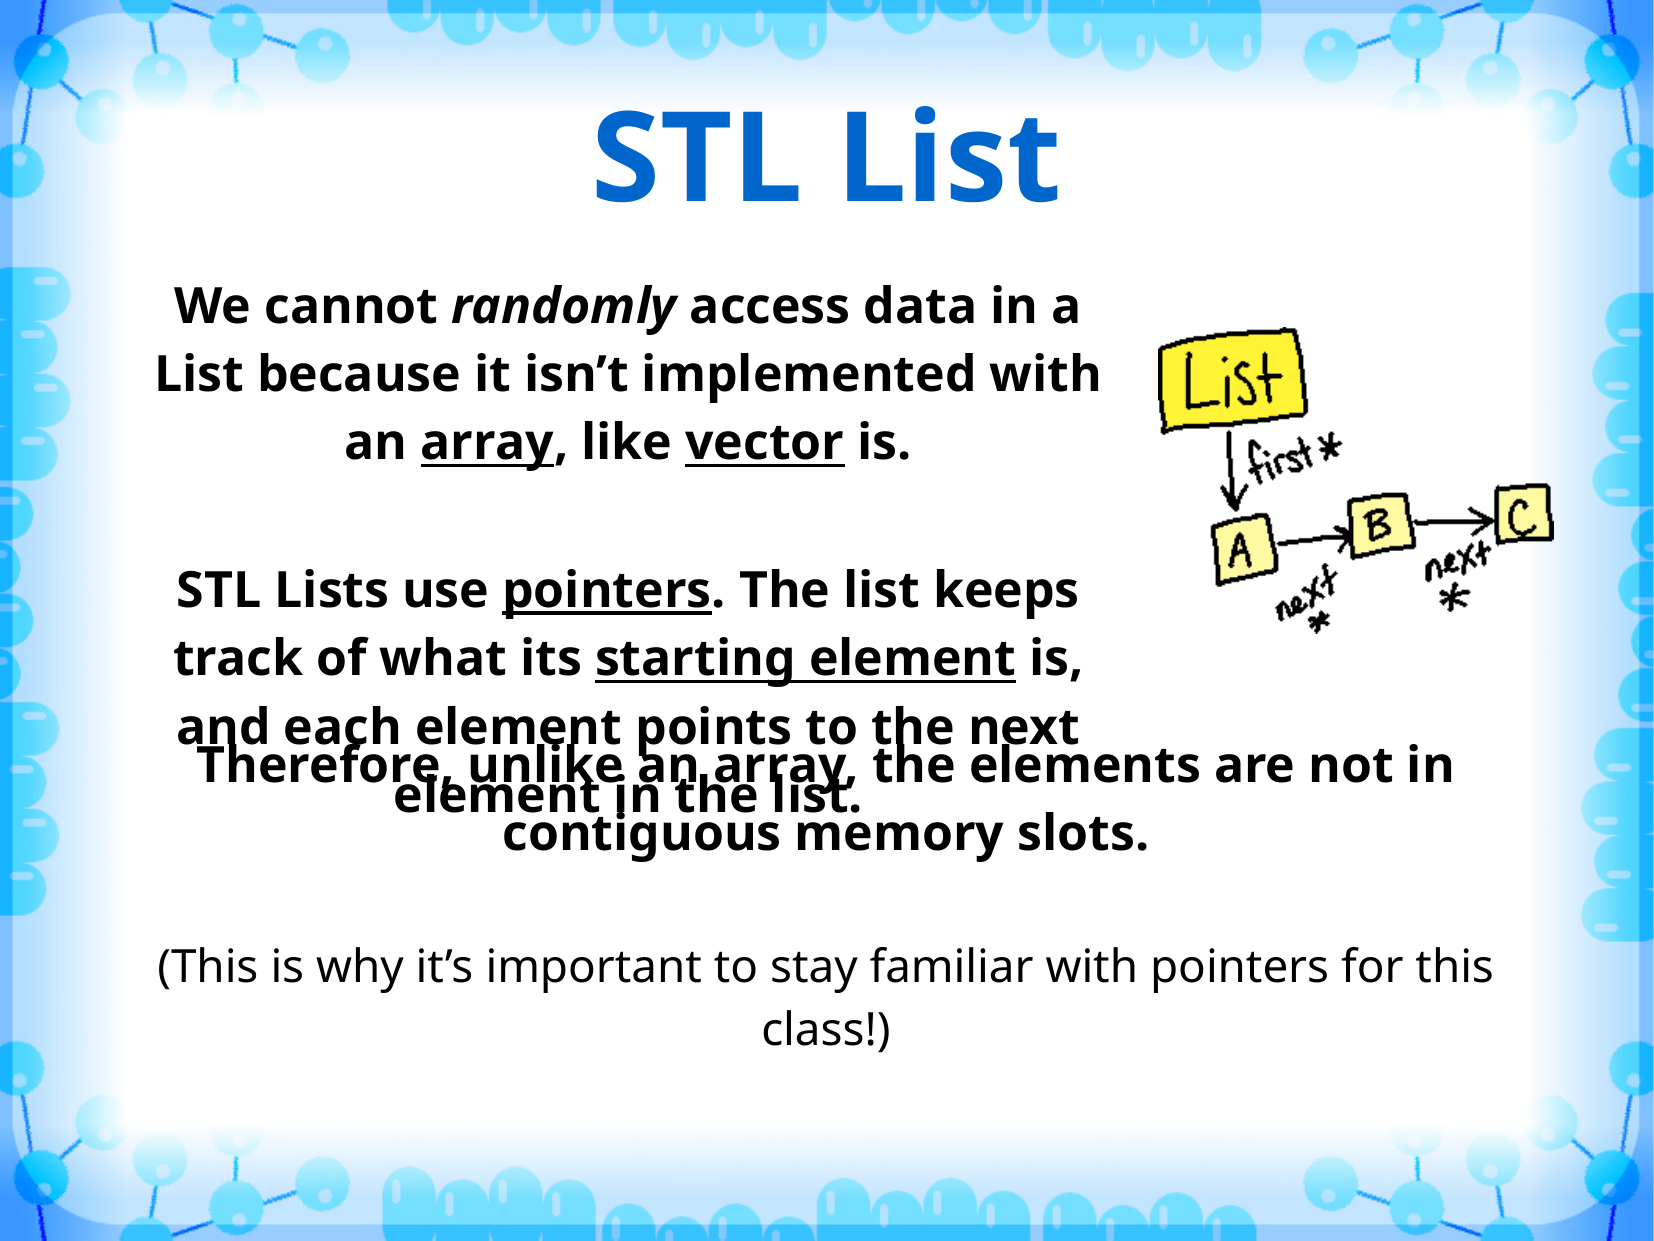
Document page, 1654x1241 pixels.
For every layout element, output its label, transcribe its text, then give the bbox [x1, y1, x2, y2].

picture [0, 0, 1654, 1241]
title STL List [82, 49, 1571, 257]
text_box Therefore, unlike an array, the elements are not in contiguous memory slots. (This is why it’s important to stay familiar with pointers for this class!) [107, 784, 1545, 1004]
text_box We cannot randomly access data in a List because it isn’t implemented with an array, like vector is. STL Lists use pointers. The list keeps track of what its starting element is, and each element points to the next element in the list. [135, 270, 1122, 736]
